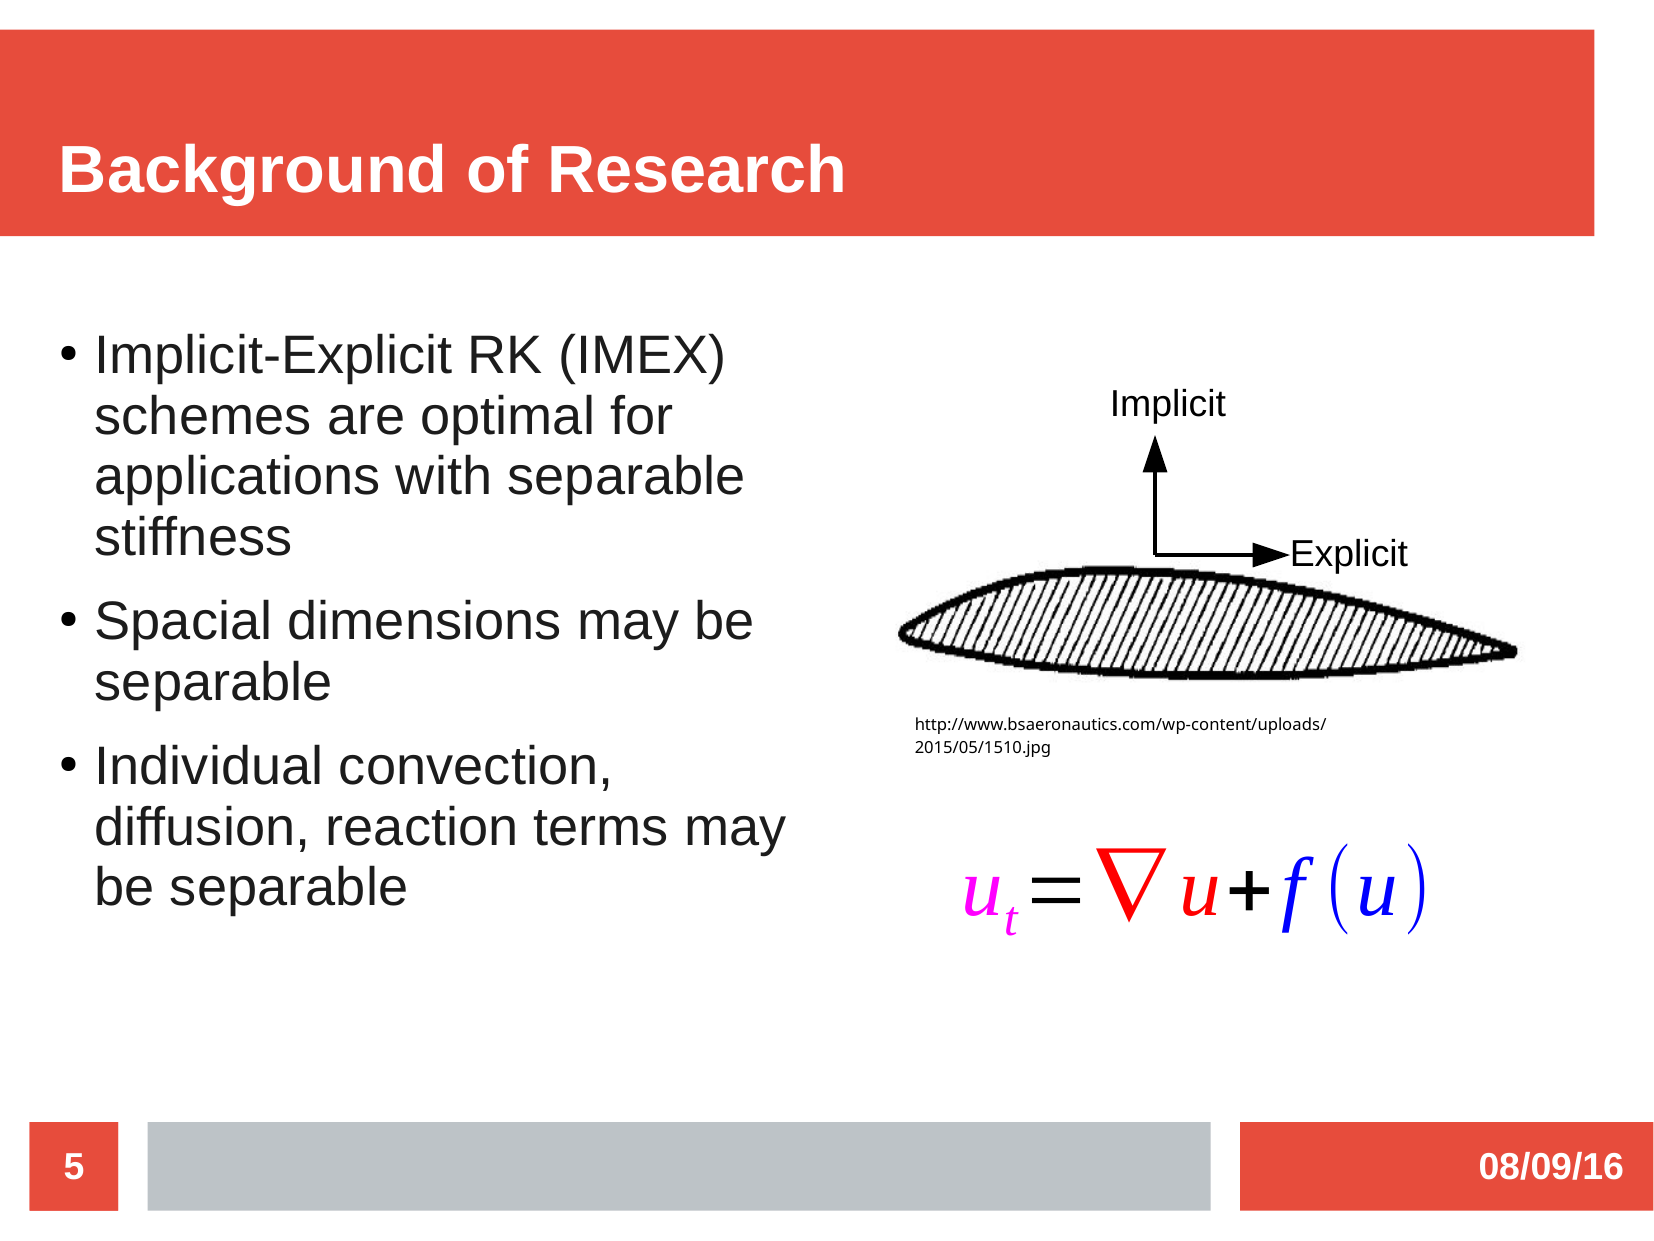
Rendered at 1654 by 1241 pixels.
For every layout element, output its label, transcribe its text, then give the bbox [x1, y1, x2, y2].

chart [954, 840, 1437, 947]
text_box http://www.bsaeronautics.com/wp-content/uploads/2015/05/1510.jpg [900, 705, 1426, 751]
text_box Explicit [1275, 525, 1456, 582]
text_box Implicit [1095, 375, 1654, 1036]
title Background of Research [59, 59, 1595, 207]
list Implicit-Explicit RK (IMEX) schemes are optimal for applications with separable stiffness Spacial dimensions may be separable Individual convection, diffusion, reaction terms may be separable [59, 324, 794, 1093]
picture [870, 495, 1095, 810]
